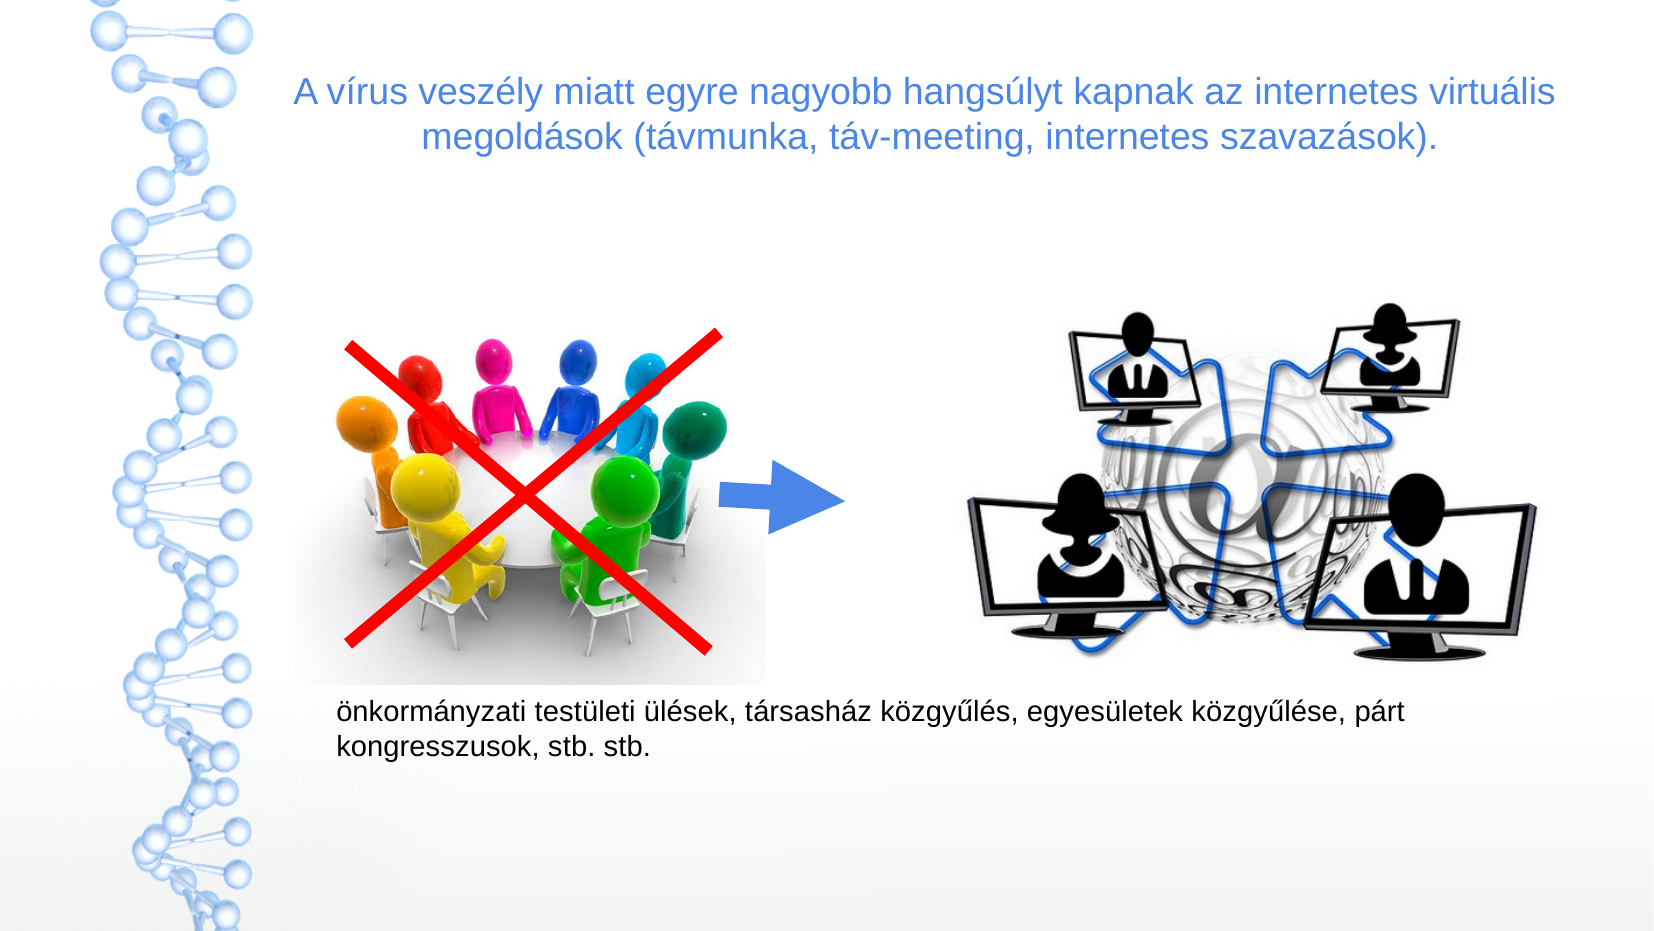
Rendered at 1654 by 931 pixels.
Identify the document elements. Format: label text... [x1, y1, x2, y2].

title A vírus veszély miatt egyre nagyobb hangsúlyt kapnak az internetes virtuális megoldások (távmunka, táv-meeting, internetes szavazások). [265, 35, 1595, 189]
text_box önkormányzati testületi ülések, társasház közgyűlés, egyesületek közgyűlése, párt kongresszusok, stb. stb. [321, 677, 1576, 793]
picture [0, 0, 1654, 931]
